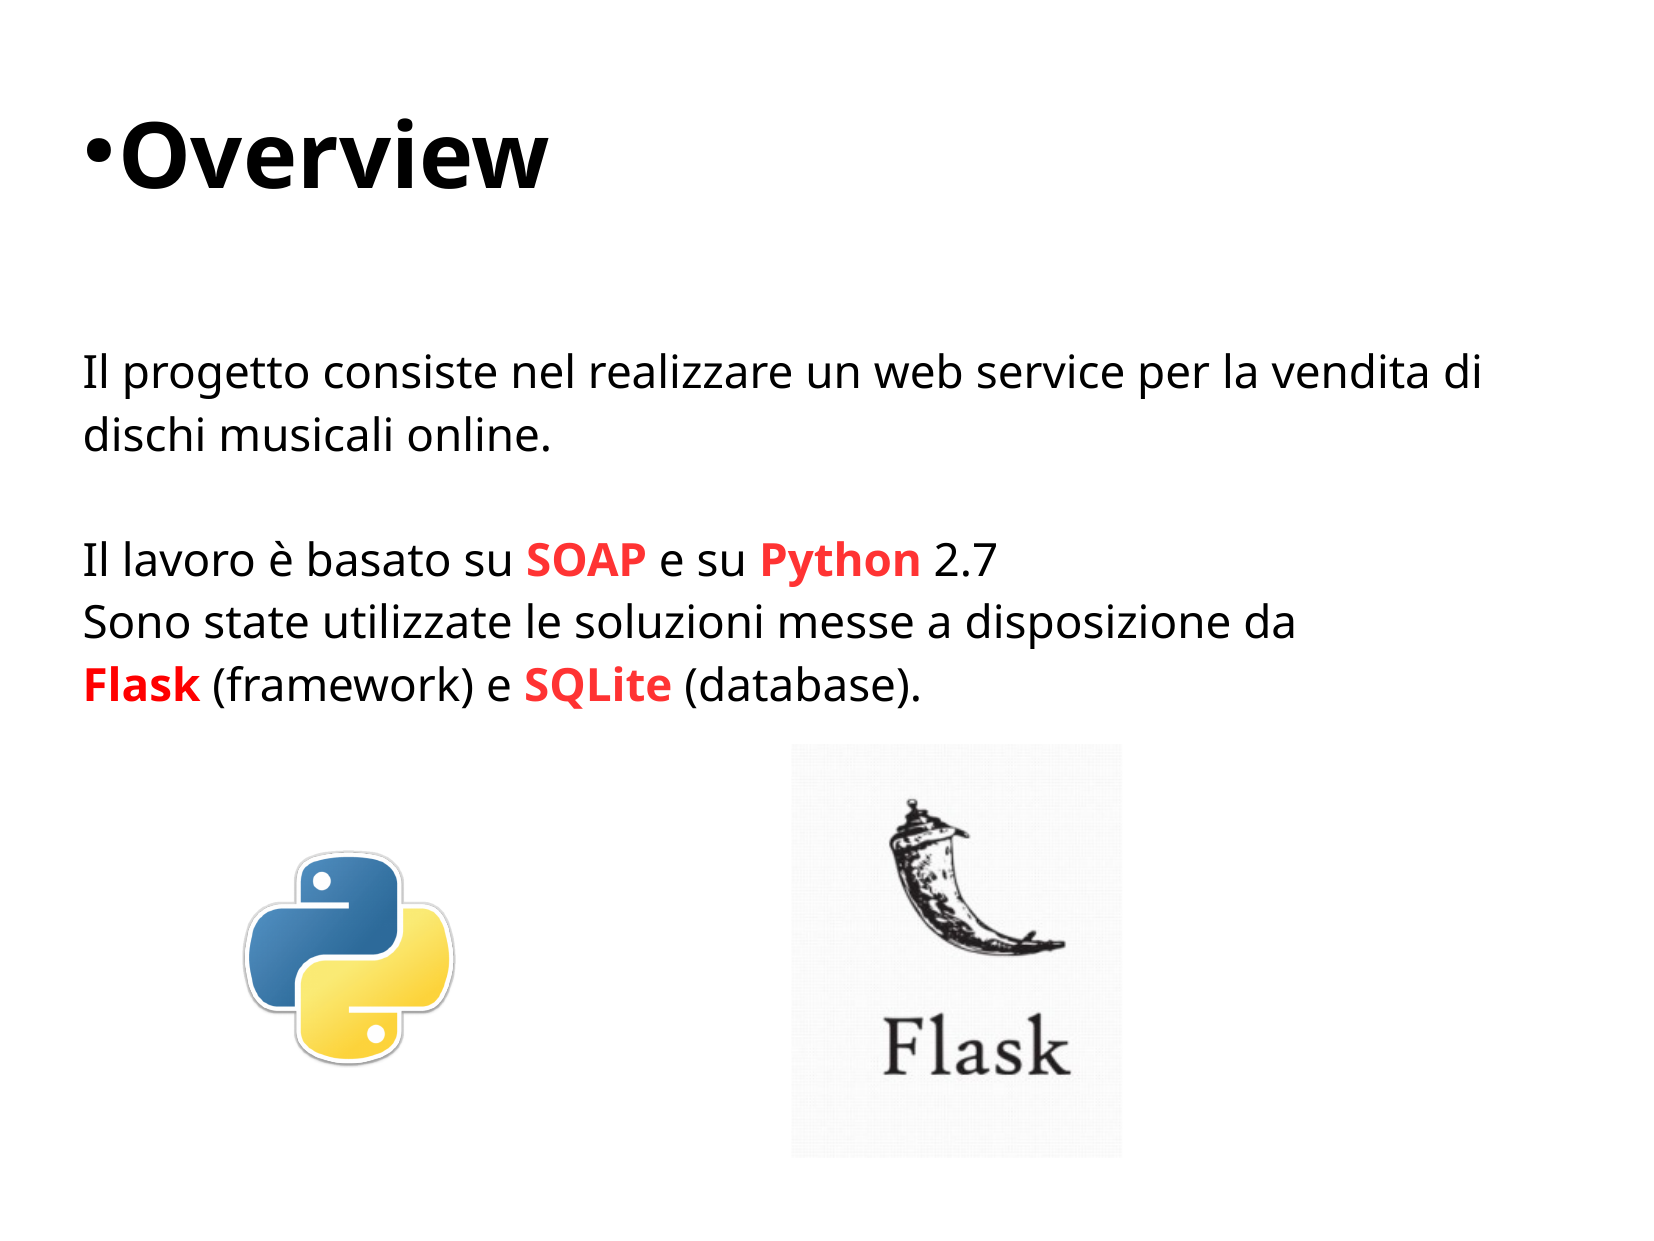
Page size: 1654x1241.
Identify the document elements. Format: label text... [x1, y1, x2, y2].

title Overview [82, 49, 1571, 257]
picture [212, 821, 485, 1094]
picture [791, 744, 1123, 1158]
subtitle Il progetto consiste nel realizzare un web service per la vendita di dischi musicali online. Il lavoro è basato su SOAP e su Python 2.7 Sono state utilizzate le soluzioni messe a disposizione da Flask (framework) e SQLite (database). [82, 290, 1571, 827]
